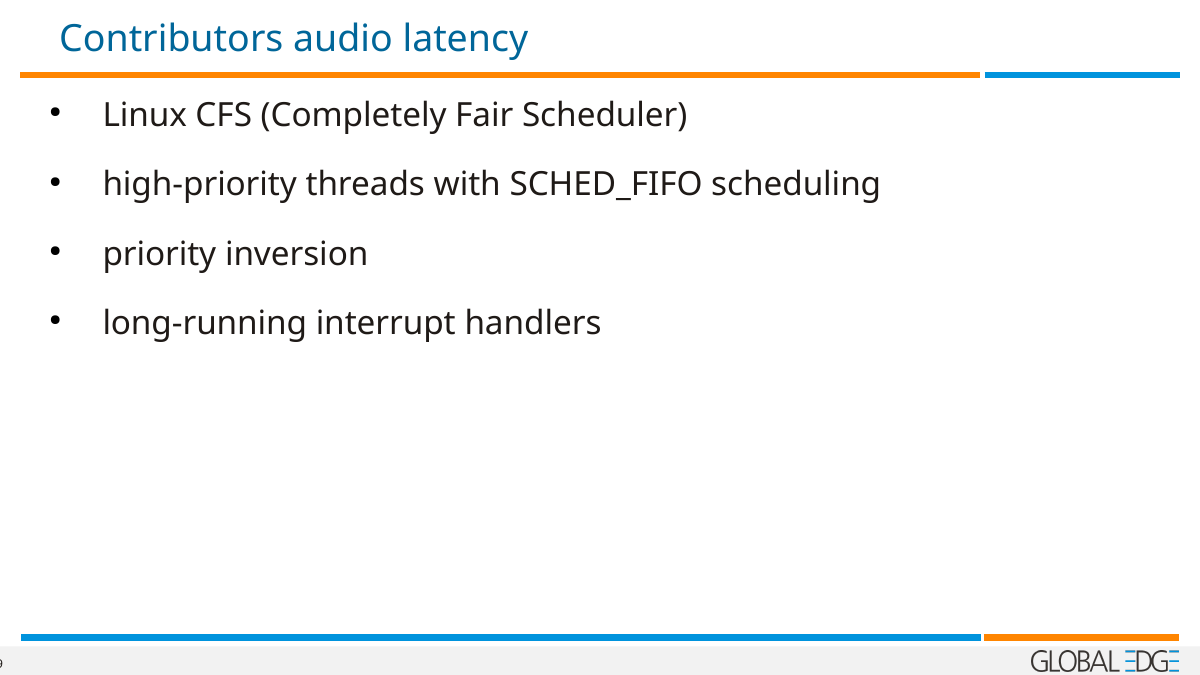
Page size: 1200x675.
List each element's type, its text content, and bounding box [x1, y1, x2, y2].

list Linux CFS (Completely Fair Scheduler) high-priority threads with SCHED_FIFO scheduling priority inversion long-running interrupt handlers [20, 87, 1179, 628]
title Contributors audio latency [12, 9, 1088, 63]
picture [1031, 650, 1179, 672]
